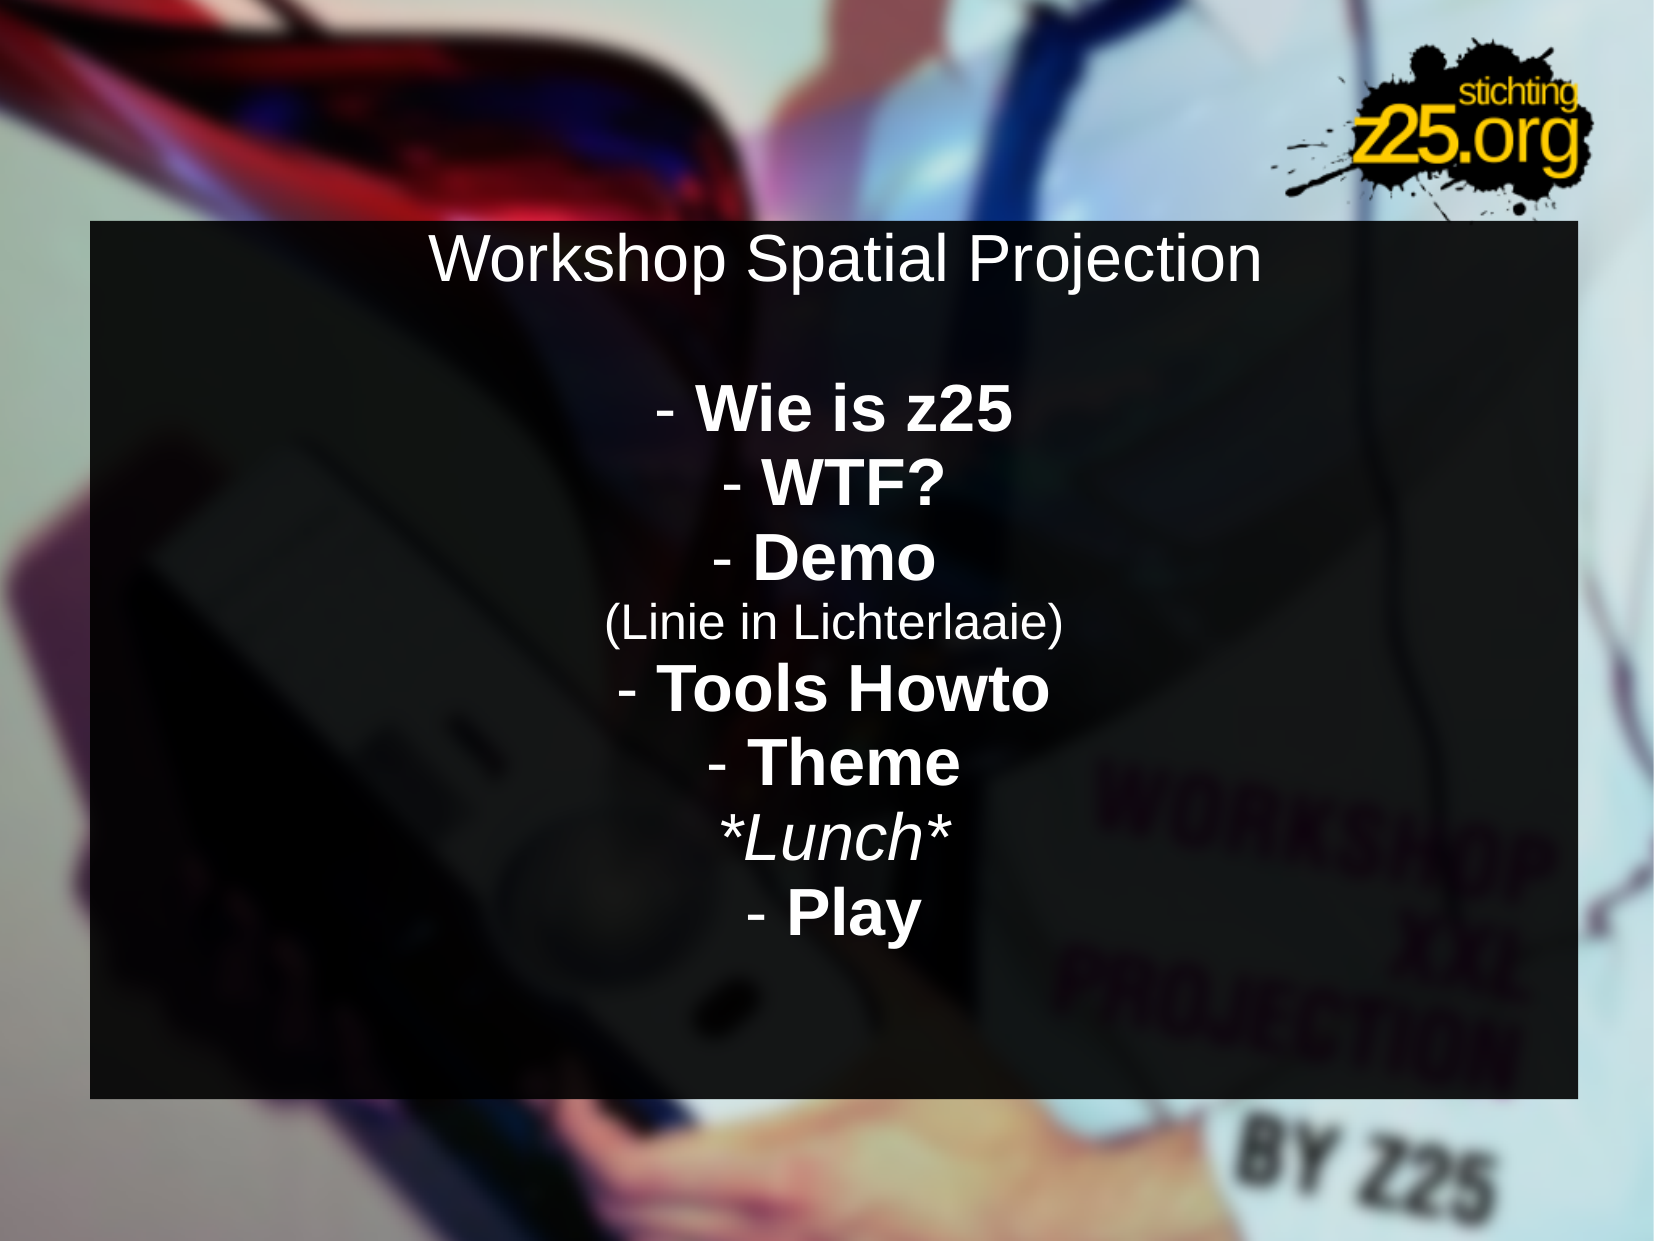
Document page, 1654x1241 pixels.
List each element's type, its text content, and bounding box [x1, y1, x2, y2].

picture [0, 0, 1654, 1241]
subtitle Workshop Spatial Projection - Wie is z25 - WTF? - Demo (Linie in Lichterlaaie) - Tools Howto - Theme *Lunch* - Play [90, 222, 1579, 1098]
